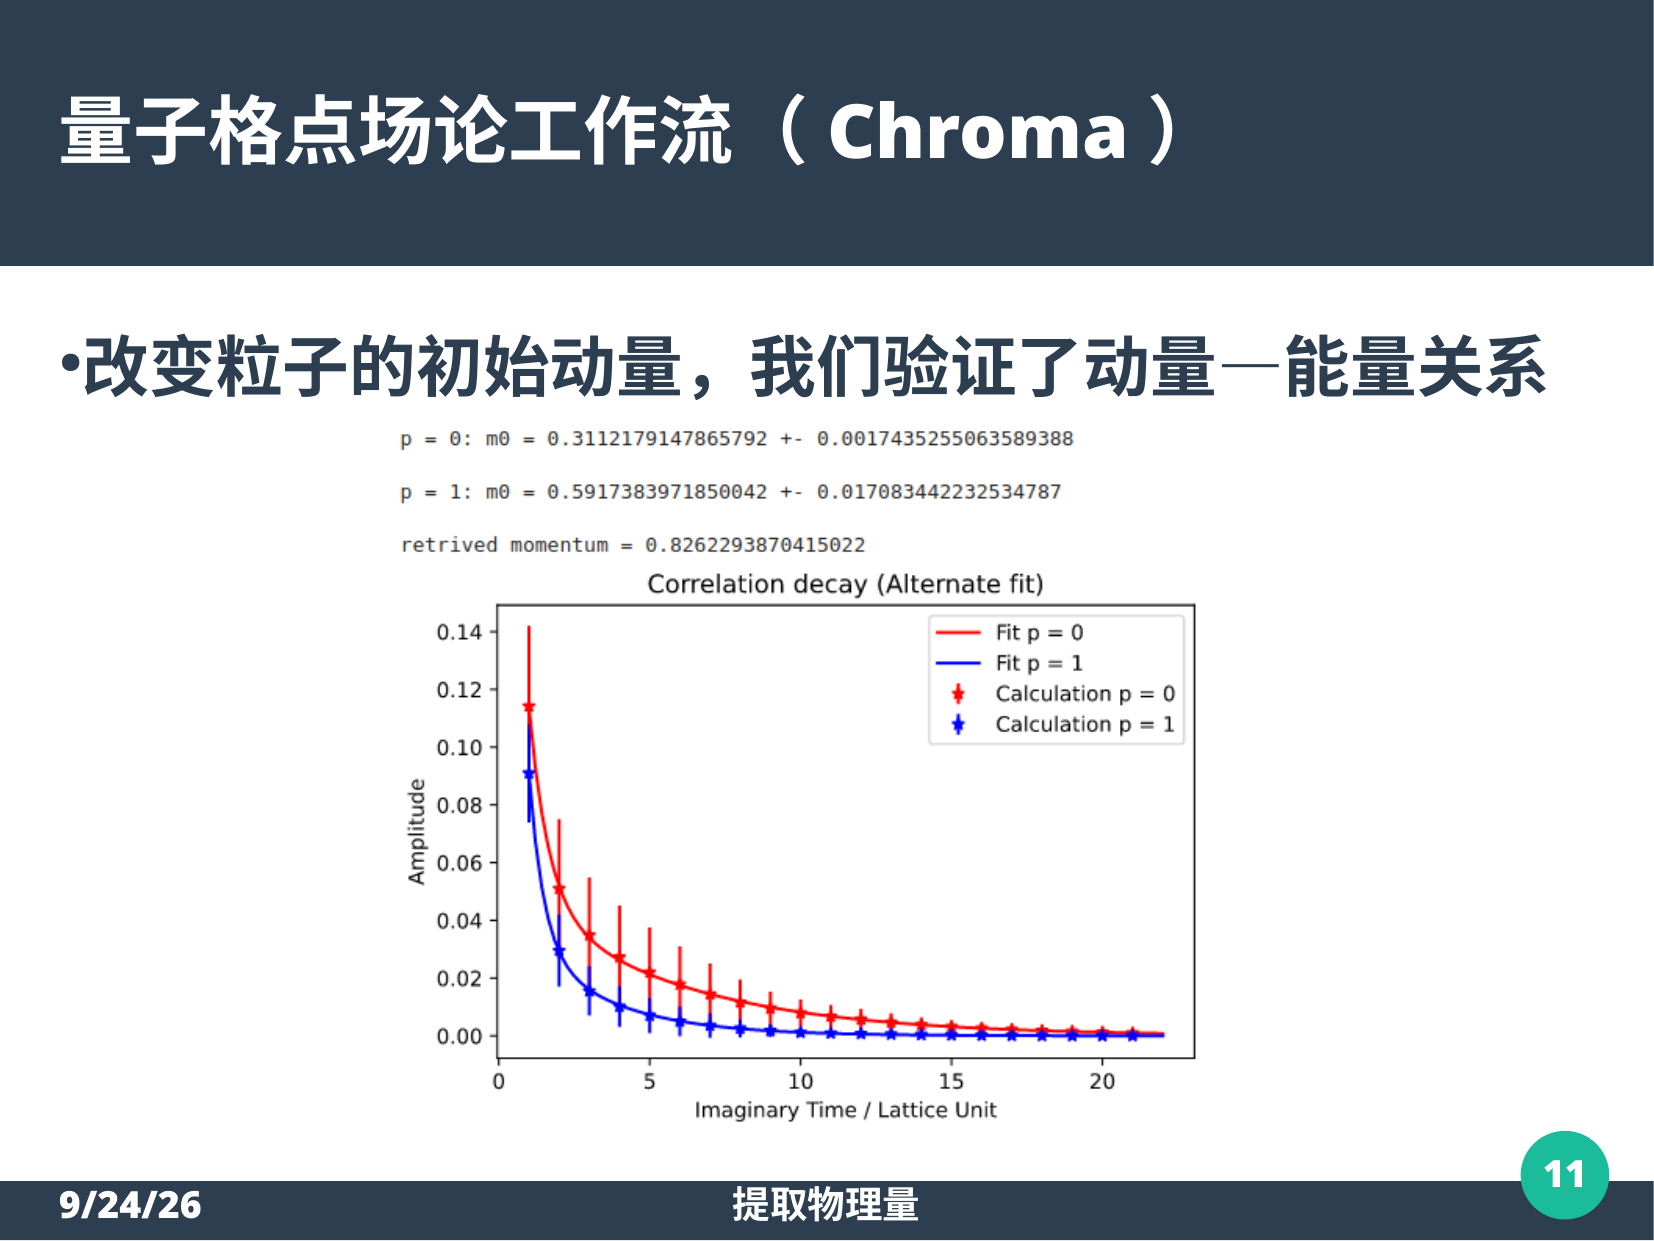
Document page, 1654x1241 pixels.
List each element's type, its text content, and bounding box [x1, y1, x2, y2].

text_box [59, 1181, 532, 1241]
title 量子格点场论工作流（Chroma） [59, 49, 1595, 207]
list 改变粒子的初始动量，我们验证了动量—能量关系 [59, 324, 1595, 1152]
text_box 提取物理量 [561, 1181, 1093, 1241]
text_box [1505, 1116, 1625, 1235]
picture [365, 420, 1288, 1125]
